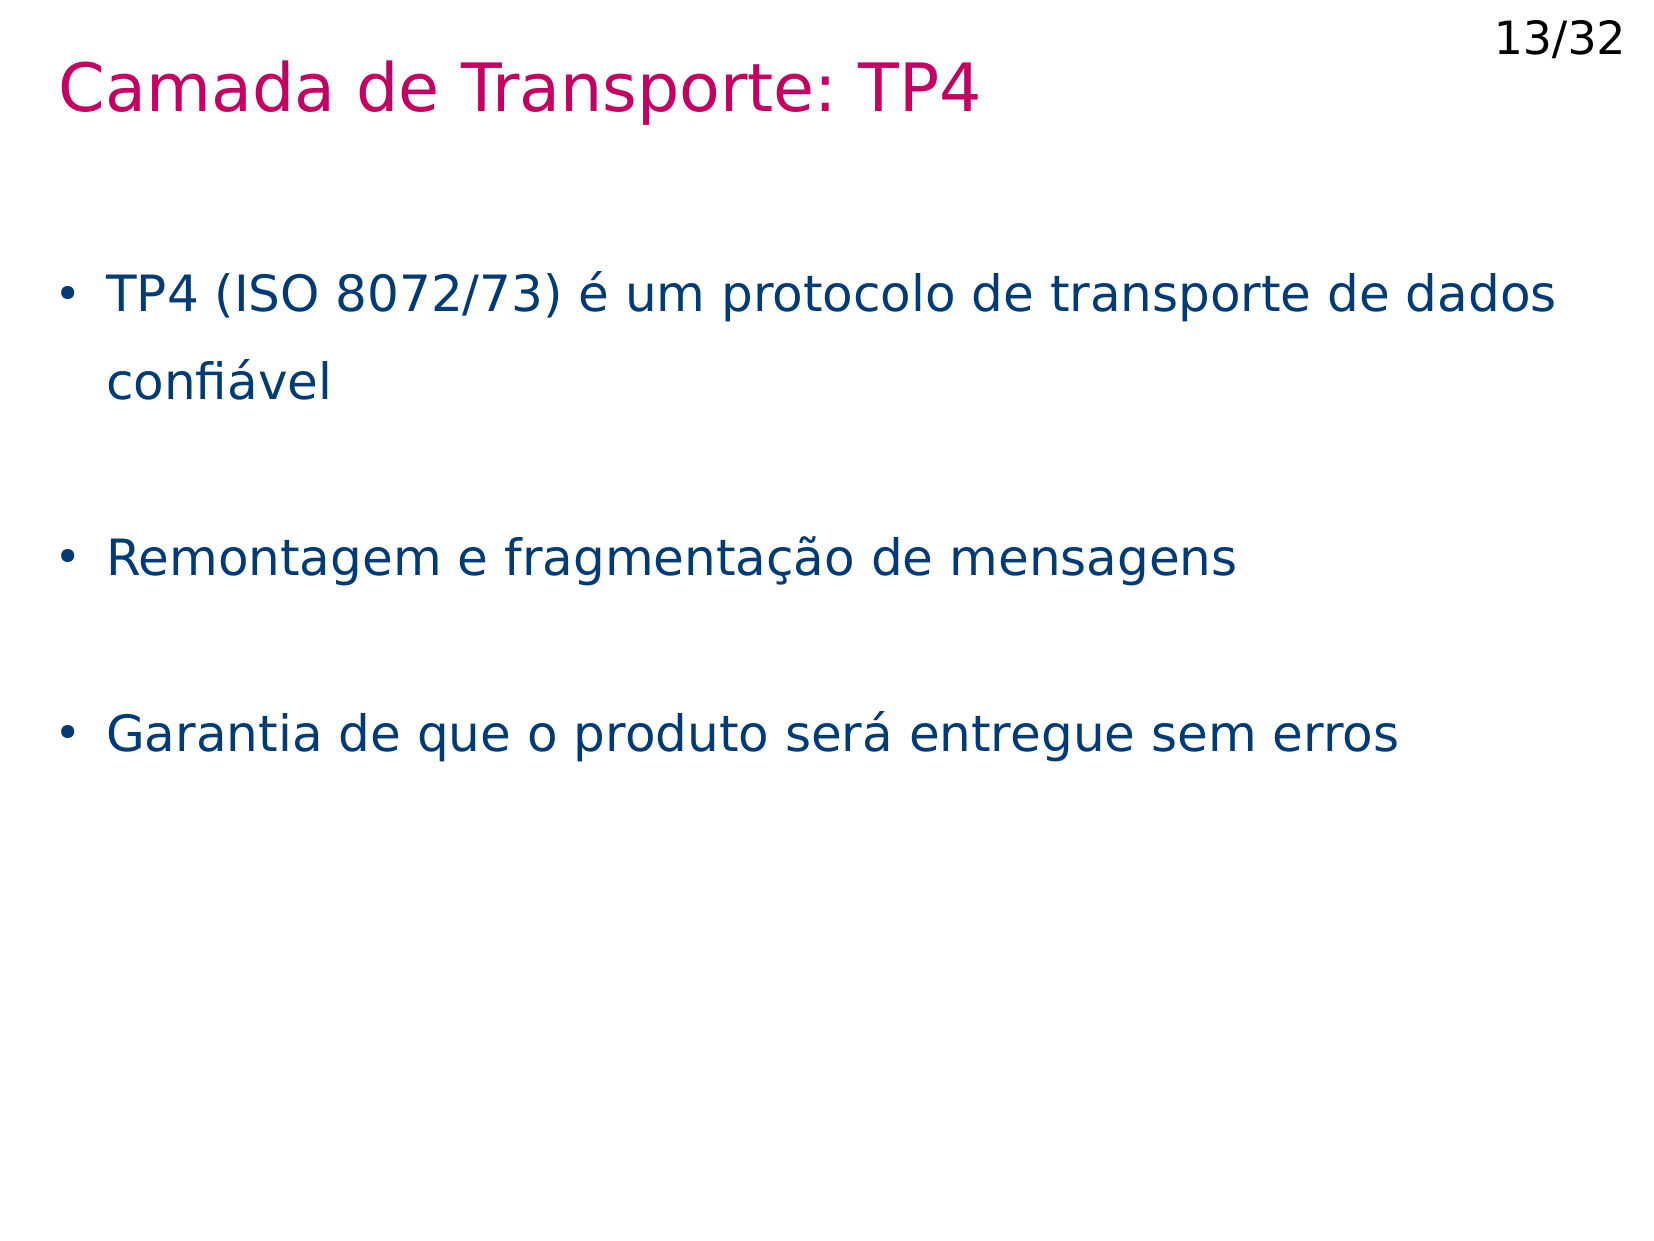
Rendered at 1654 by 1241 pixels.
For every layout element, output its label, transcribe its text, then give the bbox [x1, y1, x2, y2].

title Camada de Transporte: TP4 [59, 29, 1625, 148]
list TP4 (ISO 8072/73) é um protocolo de transporte de dados confiável Remontagem e fragmentação de mensagens Garantia de que o produto será entregue sem erros [59, 236, 1625, 1211]
